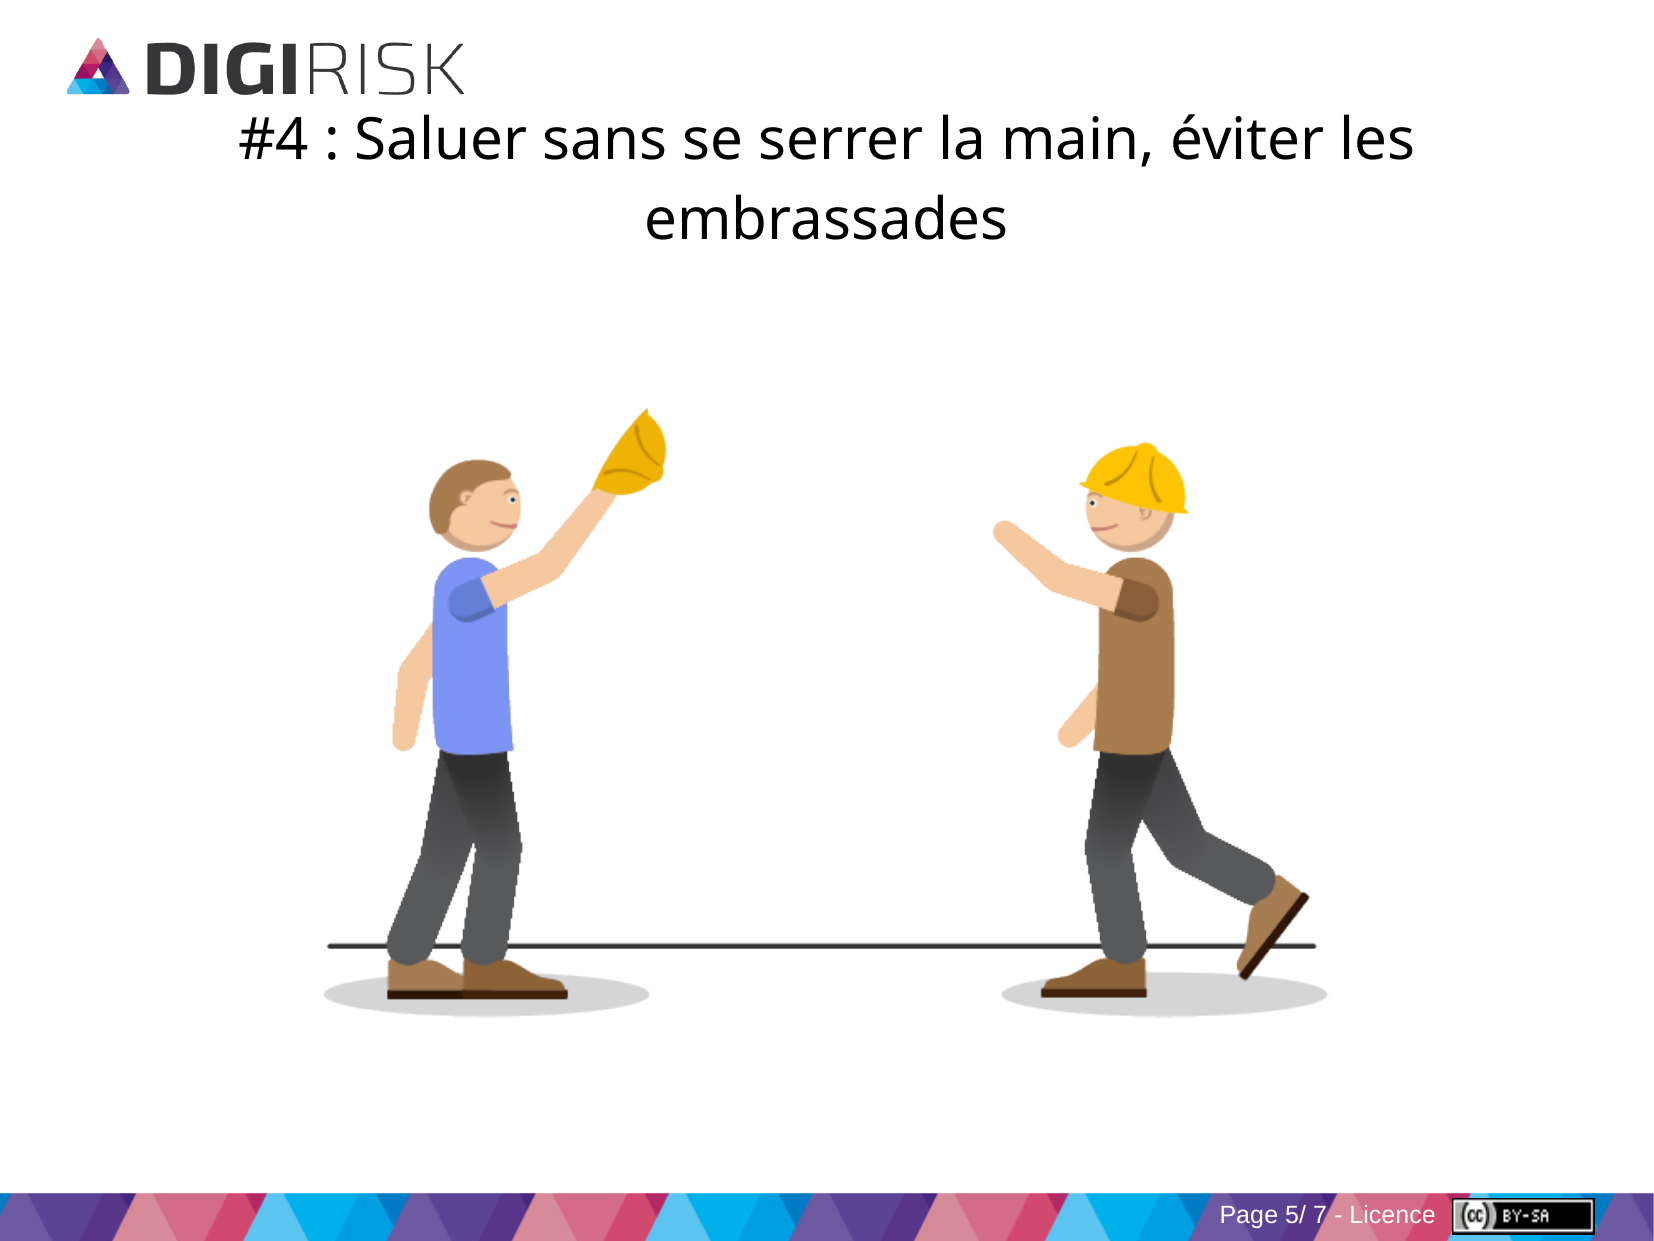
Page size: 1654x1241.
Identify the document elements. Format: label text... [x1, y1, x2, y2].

picture [0, 1175, 1654, 1241]
title #4 : Saluer sans se serrer la main, éviter les embrassades [64, 136, 1589, 218]
picture [324, 407, 1329, 1018]
picture [64, 35, 464, 95]
